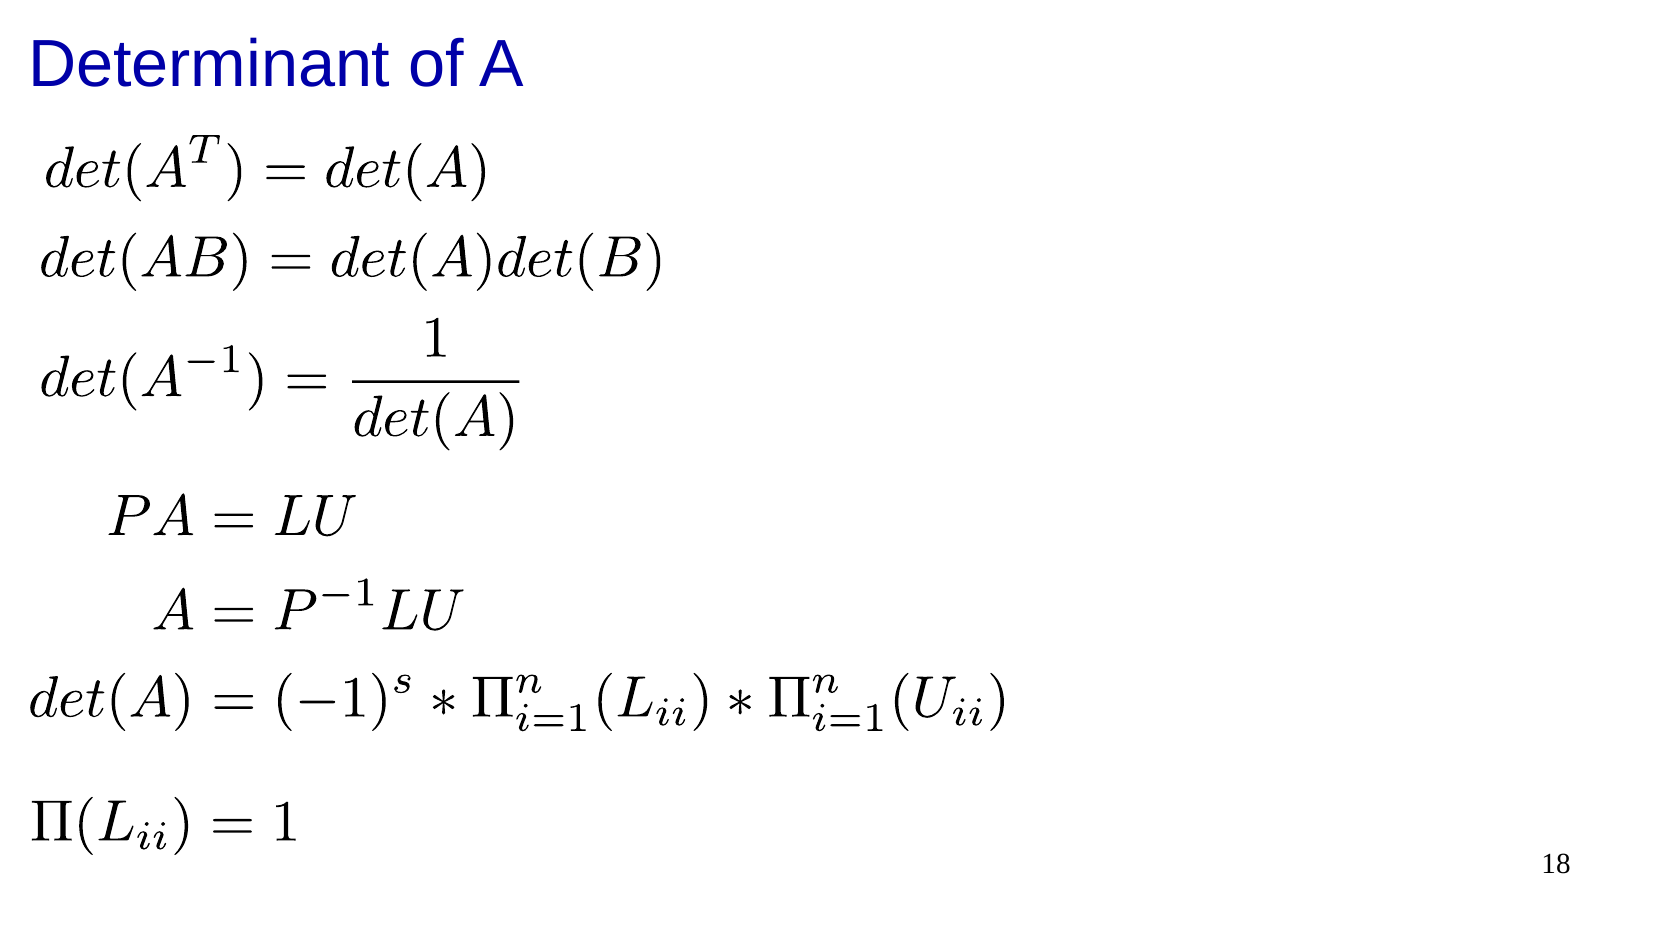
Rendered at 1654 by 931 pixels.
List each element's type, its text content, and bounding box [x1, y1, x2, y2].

title Determinant of A [28, 21, 1626, 106]
text_box [43, 135, 491, 202]
text_box [39, 317, 520, 451]
text_box [38, 232, 666, 291]
text_box [30, 796, 301, 856]
text_box [27, 493, 1010, 732]
